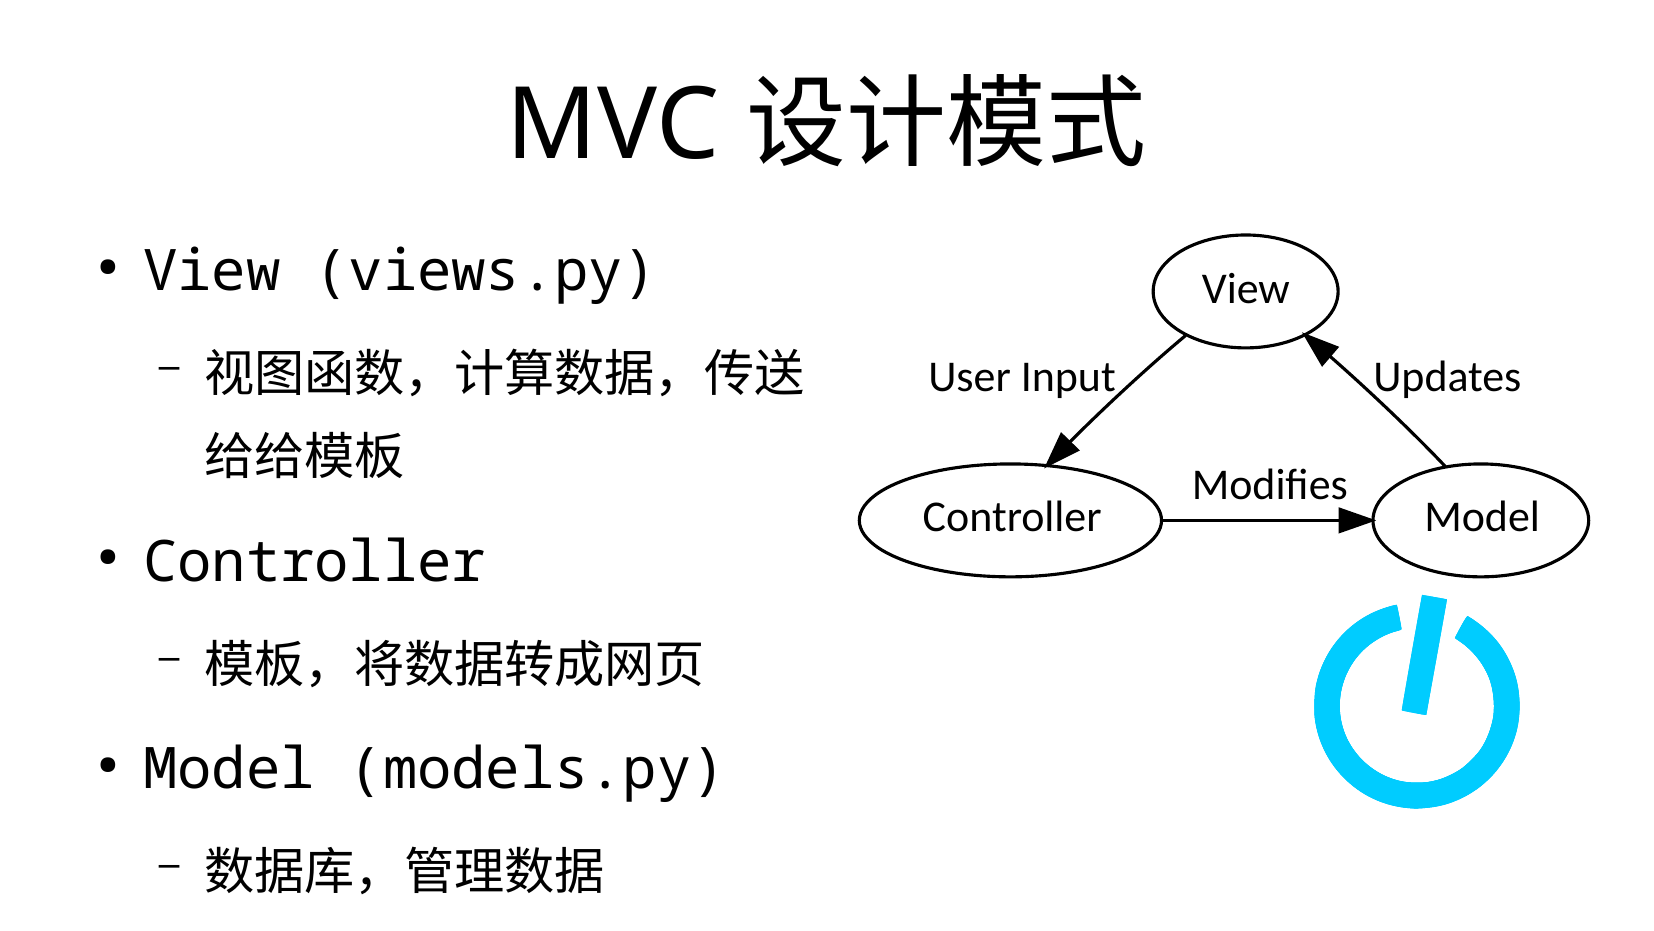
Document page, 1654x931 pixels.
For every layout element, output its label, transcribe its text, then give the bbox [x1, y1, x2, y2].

picture [845, 221, 1604, 591]
list View (views.py) 视图函数，计算数据，传送给给模板 Controller 模板，将数据转成网页 Model (models.py) 数据库，管理数据 [82, 217, 846, 910]
title MVC设计模式 [82, 37, 1571, 193]
